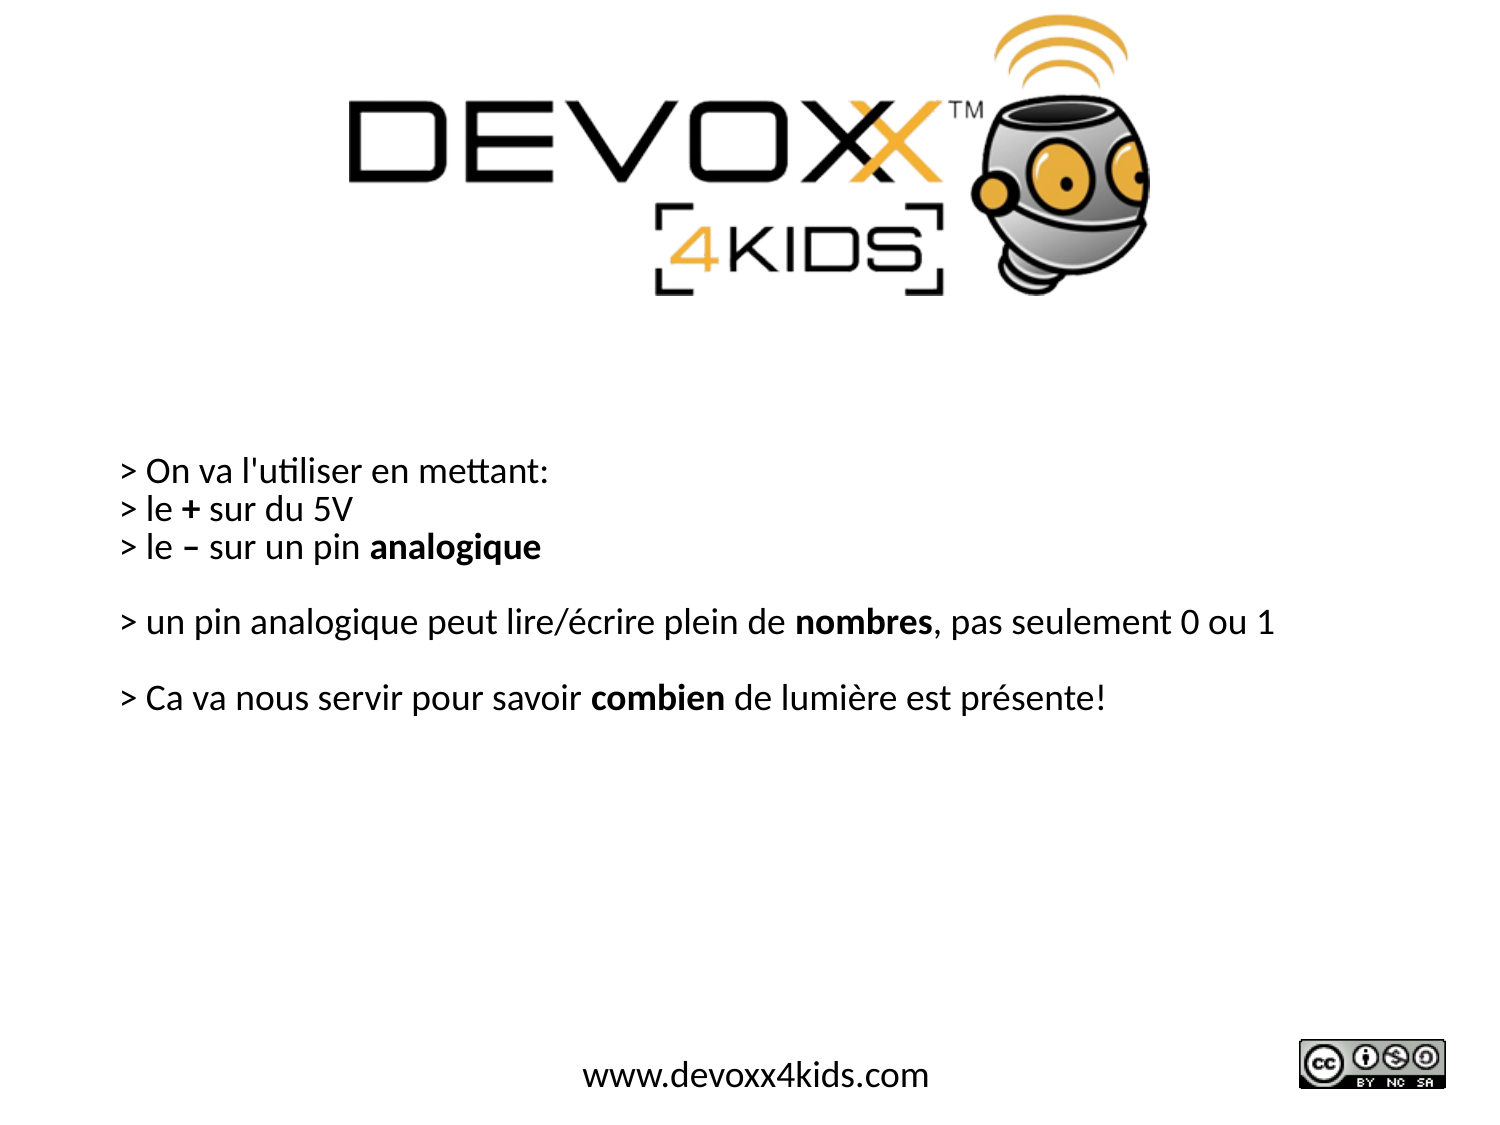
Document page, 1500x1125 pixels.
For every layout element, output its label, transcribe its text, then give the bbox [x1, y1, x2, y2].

picture [1299, 1039, 1446, 1089]
title > On va l'utiliser en mettant: > le + sur du 5V > le – sur un pin analogique > un pin analogique peut lire/écrire plein de nombres, pas seulement 0 ou 1 > Ca va nous servir pour savoir combien de lumière est présente! [118, 411, 1394, 764]
picture [349, 14, 1150, 296]
